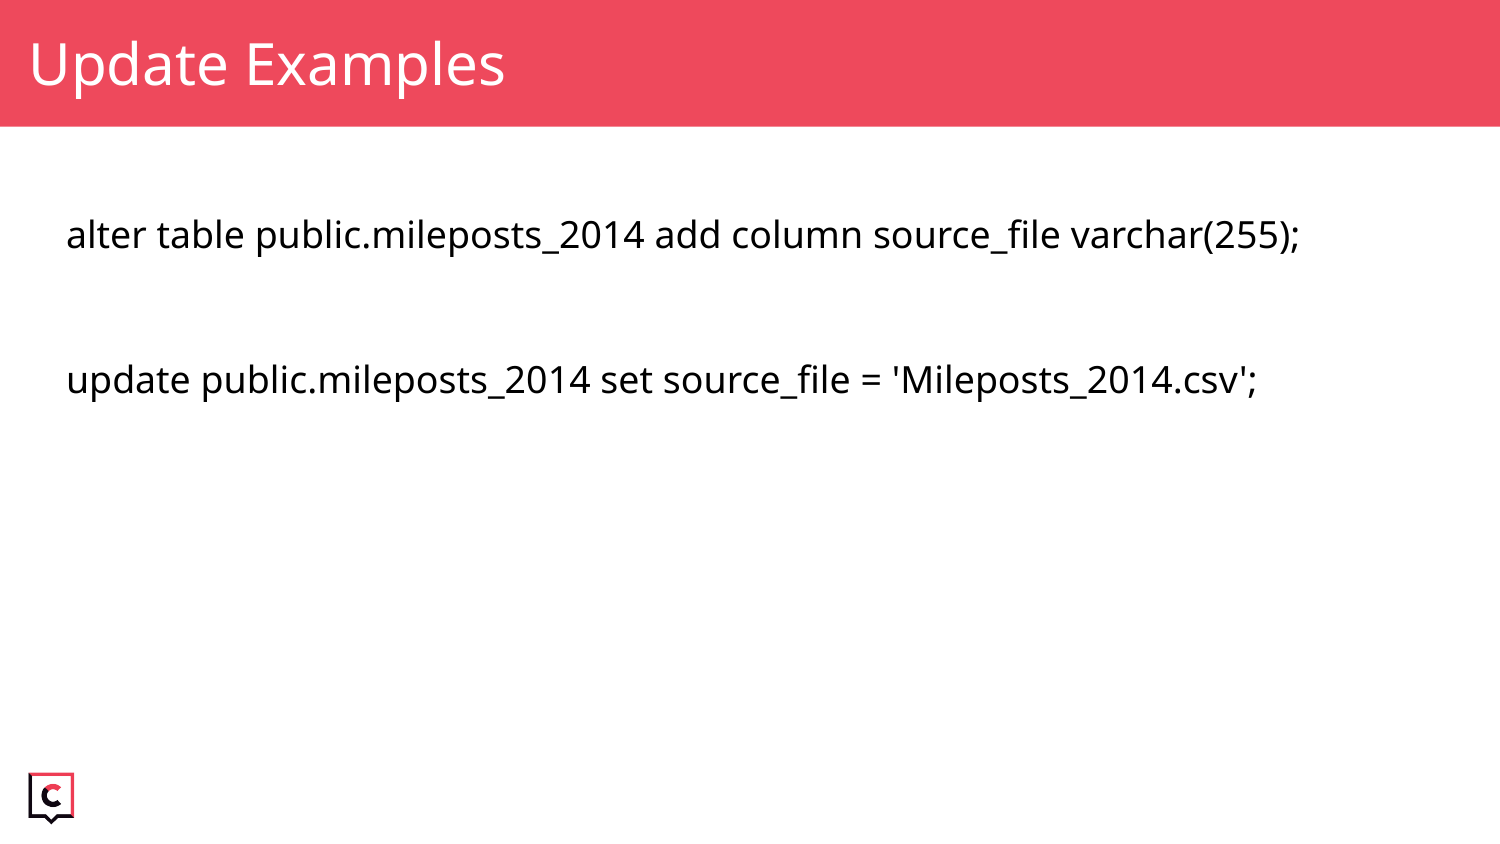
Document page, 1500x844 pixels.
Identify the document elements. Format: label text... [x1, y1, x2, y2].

title Update Examples [13, 12, 1412, 107]
picture [19, 764, 82, 830]
list alter table public.mileposts_2014 add column source_file varchar(255); update public.mileposts_2014 set source_file = 'Mileposts_2014.csv'; [51, 189, 1449, 750]
